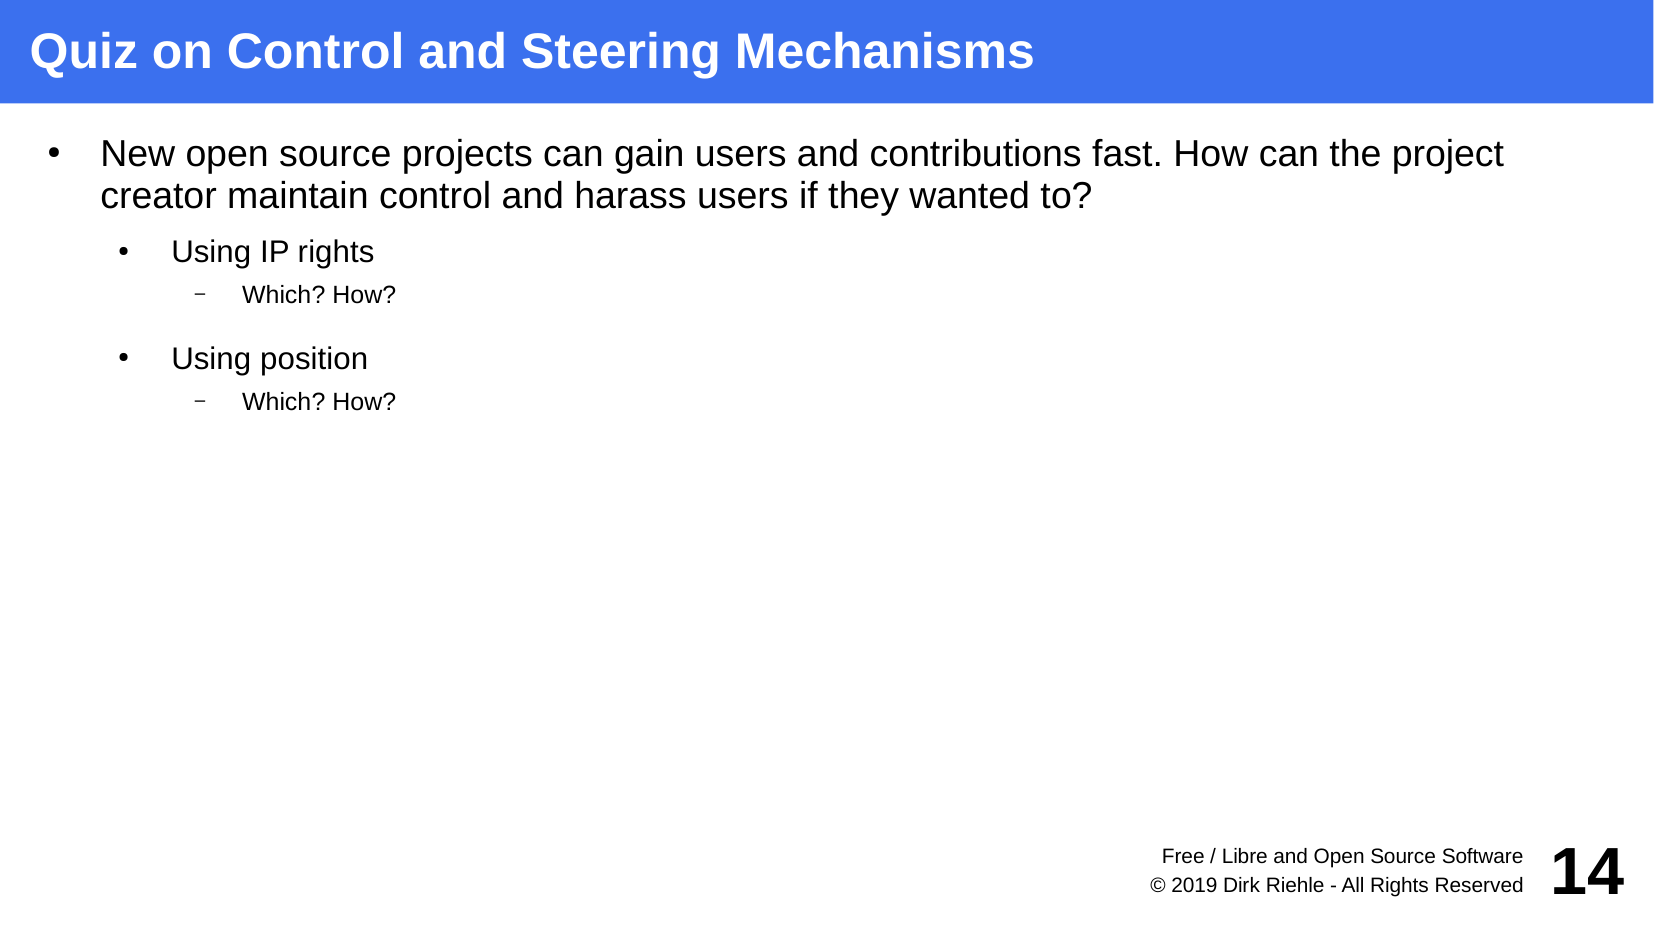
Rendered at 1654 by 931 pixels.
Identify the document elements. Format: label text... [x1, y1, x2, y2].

list New open source projects can gain users and contributions fast. How can the project creator maintain control and harass users if they wanted to? Using IP rights Which? How? Using position Which? How? [29, 132, 1625, 813]
title Quiz on Control and Steering Mechanisms [0, 0, 1654, 104]
